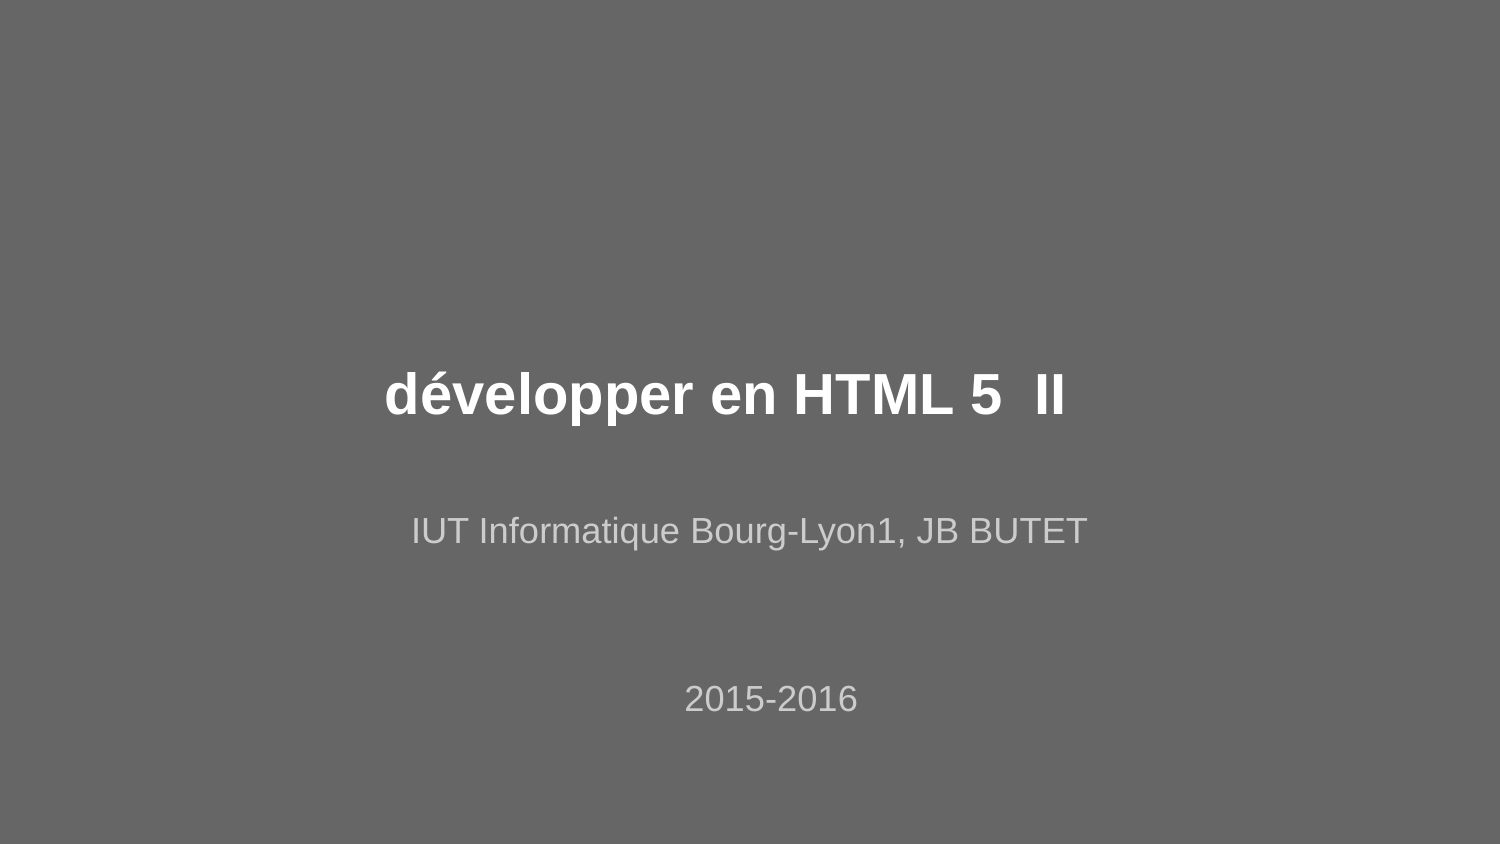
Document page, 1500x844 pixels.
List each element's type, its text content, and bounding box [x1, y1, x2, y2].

title développer en HTML 5 II [112, 259, 1388, 450]
subtitle IUT Informatique Bourg-Lyon1, JB BUTET [112, 465, 1388, 595]
subtitle 2015-2016 [133, 633, 1409, 763]
